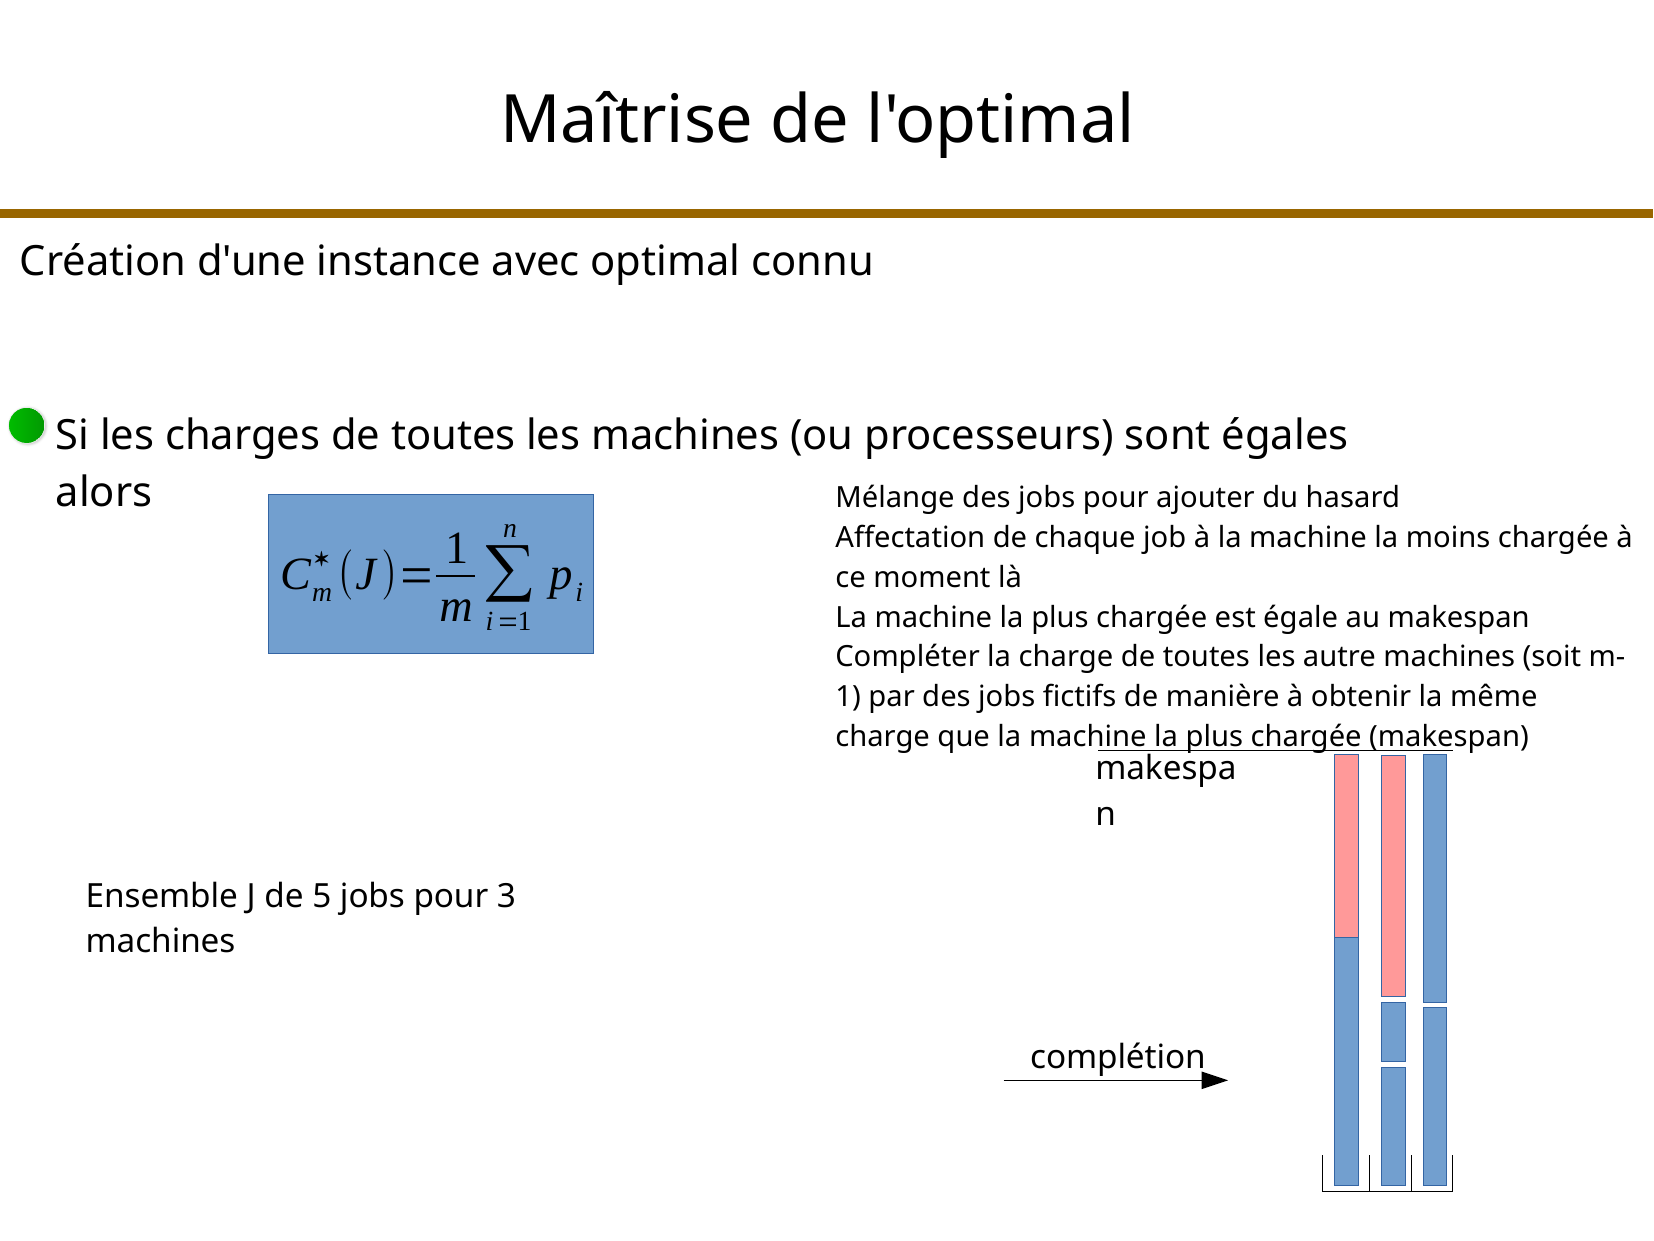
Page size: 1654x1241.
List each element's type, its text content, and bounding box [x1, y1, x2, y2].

text_box [268, 636, 594, 654]
picture [268, 511, 594, 636]
picture [6, 405, 50, 448]
text_box [1334, 754, 1359, 1186]
text_box [1423, 1007, 1447, 1186]
text_box Si les charges de toutes les machines (ou processeurs) sont égales alors [41, 397, 1441, 471]
text_box Mélange des jobs pour ajouter du hasard Affectation de chaque job à la machine la moins chargée à ce moment là La machine la plus chargée est égale au makespan Compléter la charge de toutes les autre machines (soit m-1) par des jobs fictifs de manière à obtenir la même charge que la machine la plus chargée (makespan) [820, 469, 1654, 721]
text_box makespan [1080, 736, 1270, 790]
title Maîtrise de l'optimal [82, 46, 1571, 187]
text_box [1381, 755, 1406, 997]
text_box complétion [1015, 1025, 1229, 1118]
text_box [1381, 1067, 1406, 1186]
text_box [1381, 1002, 1406, 1062]
text_box [268, 494, 594, 511]
text_box [1423, 754, 1447, 1003]
text_box Ensemble J de 5 jobs pour 3 machines [70, 864, 674, 994]
text_box Création d'une instance avec optimal connu [4, 223, 922, 382]
